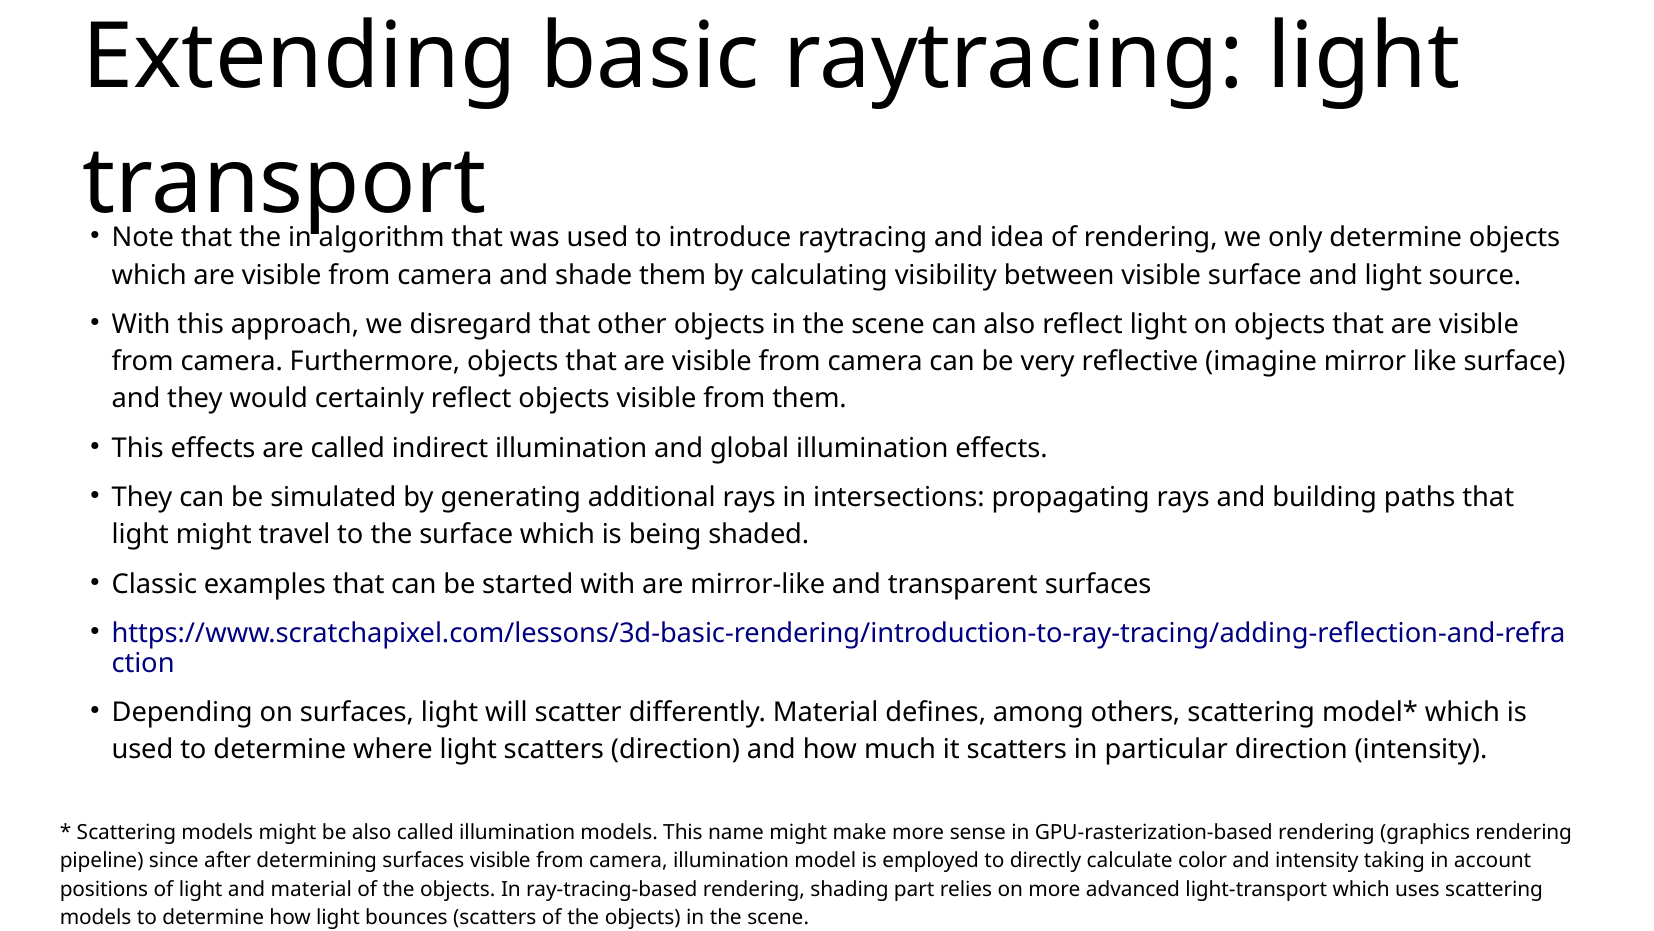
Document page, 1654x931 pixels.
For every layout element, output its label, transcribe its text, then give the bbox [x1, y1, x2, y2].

title Extending basic raytracing: light transport [82, 37, 1571, 193]
list Note that the in algorithm that was used to introduce raytracing and idea of rendering, we only determine objects which are visible from camera and shade them by calculating visibility between visible surface and light source. With this approach, we disregard that other objects in the scene can also reflect light on objects that are visible from camera. Furthermore, objects that are visible from camera can be very reflective (imagine mirror like surface) and they would certainly reflect objects visible from them. This effects are called indirect illumination and global illumination effects. They can be simulated by generating additional rays in intersections: propagating rays and building paths that light might travel to the surface which is being shaded. Classic examples that can be started with are mirror-like and transparent surfaces https://www.scratchapixel.com/lessons/3d-basic-rendering/introduction-to-ray-tracing/adding-reflection-and-refraction Depending on surfaces, light will scatter differently. Material defines, among others, scattering model* which is used to determine where light scatters (direction) and how much it scatters in particular direction (intensity). [82, 217, 1571, 758]
text_box * Scattering models might be also called illumination models. This name might make more sense in GPU-rasterization-based rendering (graphics rendering pipeline) since after determining surfaces visible from camera, illumination model is employed to directly calculate color and intensity taking in account positions of light and material of the objects. In ray-tracing-based rendering, shading part relies on more advanced light-transport which uses scattering models to determine how light bounces (scatters of the objects) in the scene. [45, 810, 1606, 903]
